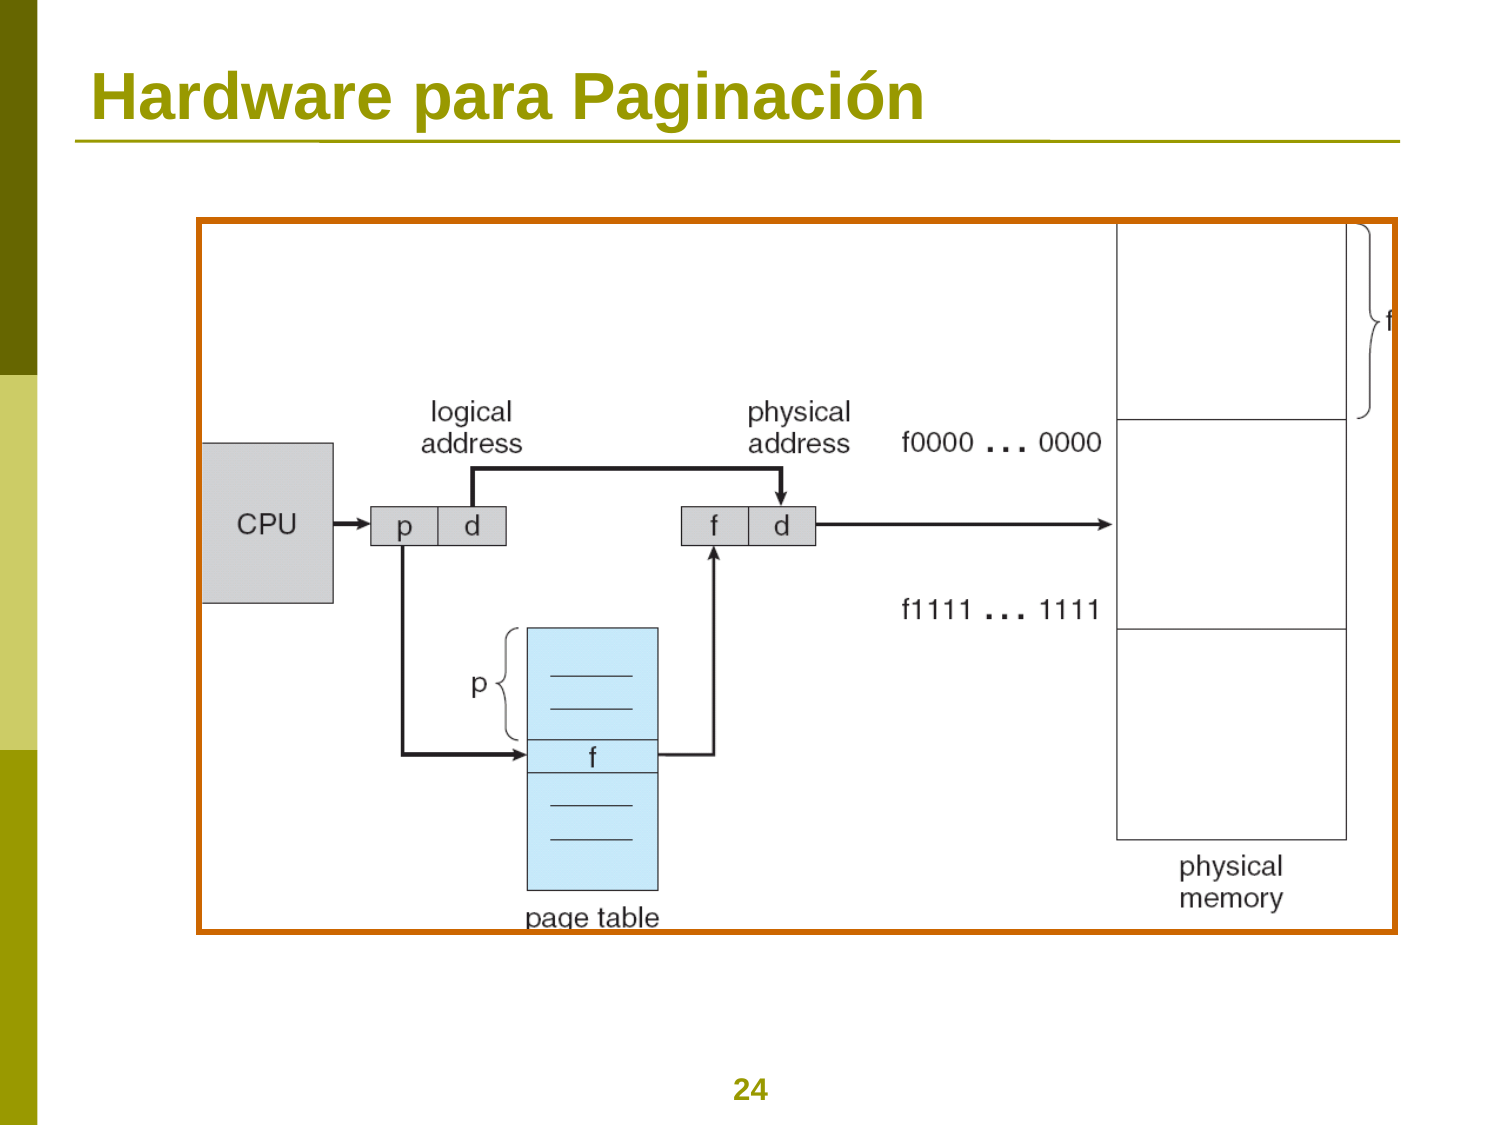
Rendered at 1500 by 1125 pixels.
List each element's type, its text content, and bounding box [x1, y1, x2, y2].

picture [202, 223, 1392, 929]
text_box Hardware para Paginación [75, 45, 1426, 141]
